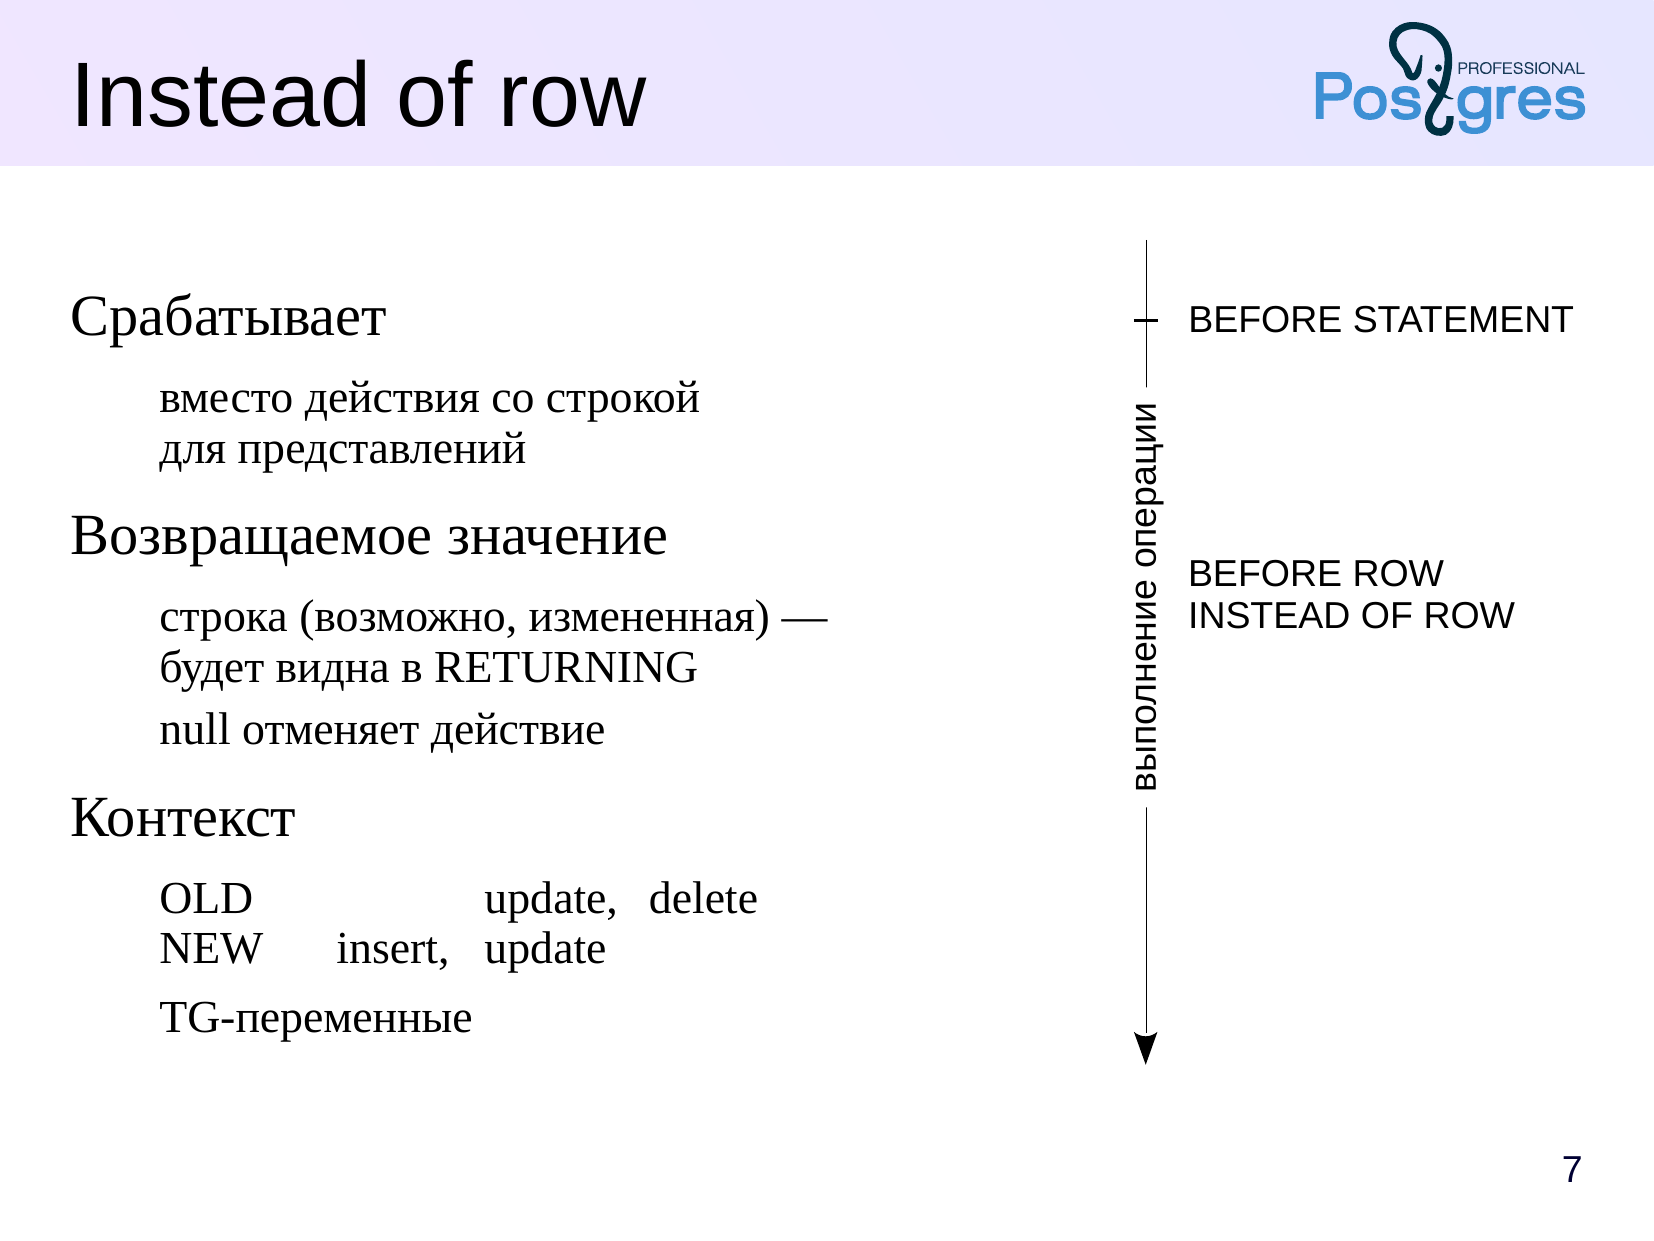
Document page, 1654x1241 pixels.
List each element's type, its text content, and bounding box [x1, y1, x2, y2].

text_box BEFORE STATEMENT [1173, 291, 1594, 352]
text_box BEFORE ROW INSTEAD OF ROW [1173, 545, 1535, 646]
title Instead of row [70, 43, 1241, 147]
list Срабатывает вместо действия со строкой для представлений Возвращаемое значение строка (возможно, измененная) — будет видна в RETURNING null отменяет действие Контекст OLD update, delete NEW insert, update TG-переменные [70, 283, 1583, 1141]
text_box выполнение операции [1114, 387, 1214, 808]
